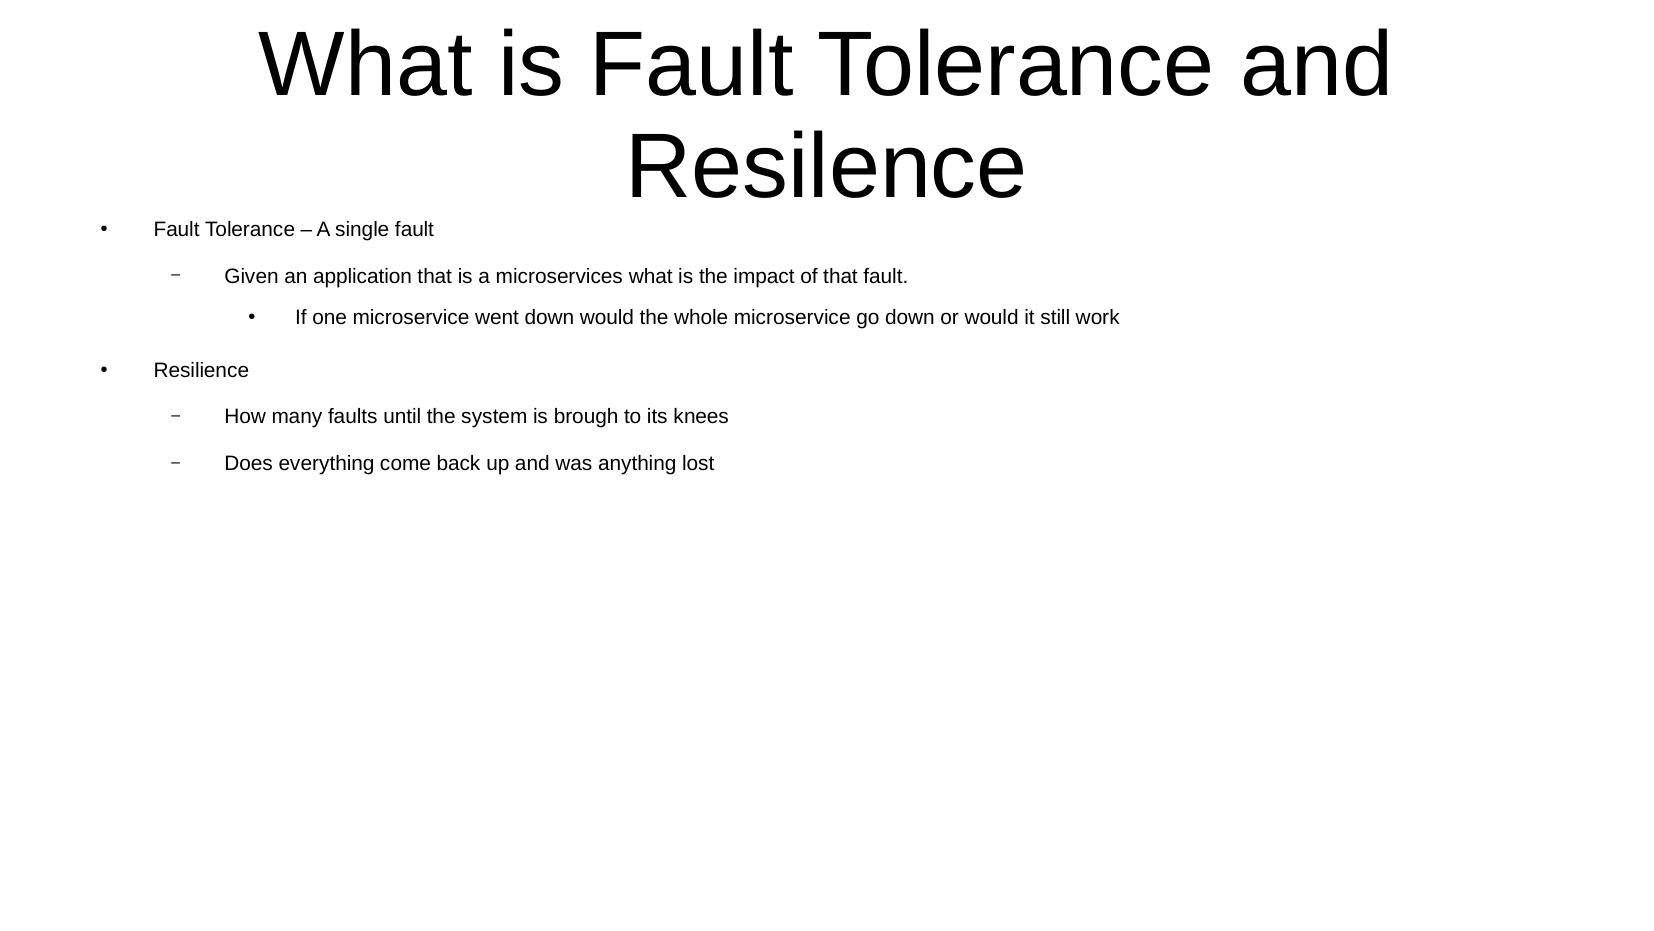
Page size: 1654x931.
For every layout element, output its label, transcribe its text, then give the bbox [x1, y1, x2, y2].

title What is Fault Tolerance and Resilence [82, 12, 1571, 217]
list Fault Tolerance – A single fault Given an application that is a microservices what is the impact of that fault. If one microservice went down would the whole microservice go down or would it still work Resilience How many faults until the system is brough to its knees Does everything come back up and was anything lost [82, 217, 1576, 916]
